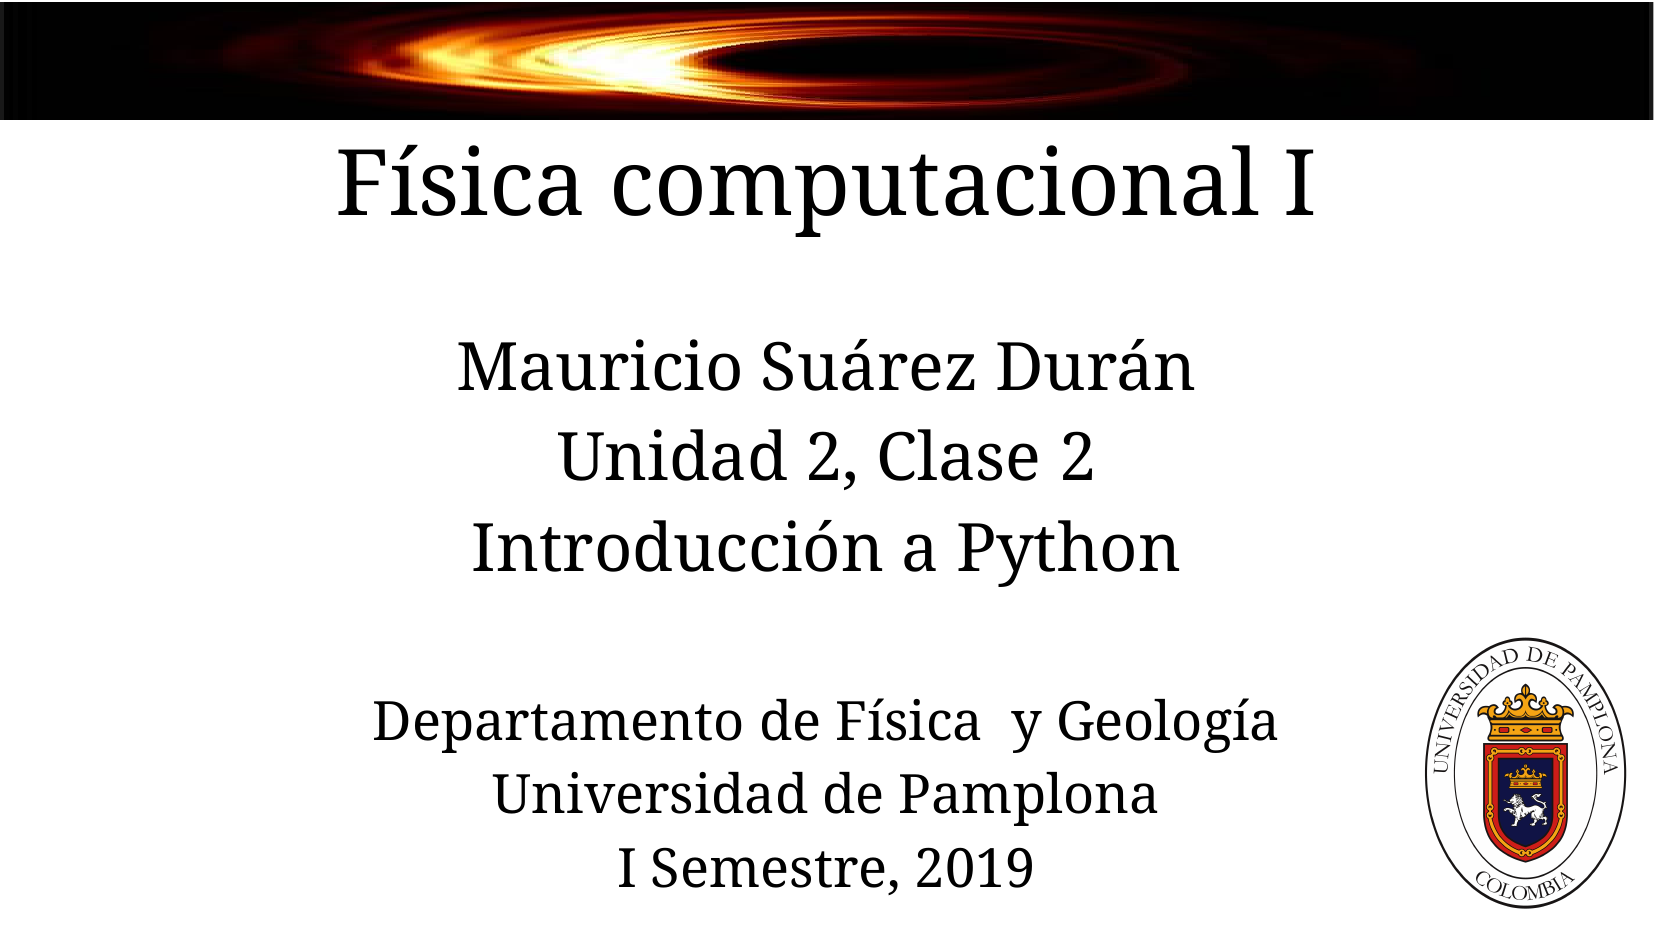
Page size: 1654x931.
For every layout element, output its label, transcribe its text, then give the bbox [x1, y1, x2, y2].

title Física computacional I [82, 121, 1571, 258]
picture [0, 2, 1654, 121]
picture [1415, 629, 1636, 918]
subtitle Mauricio Suárez Durán Unidad 2, Clase 2 Introducción a Python Departamento de Física y Geología Universidad de Pamplona I Semestre, 2019 [82, 341, 1571, 882]
